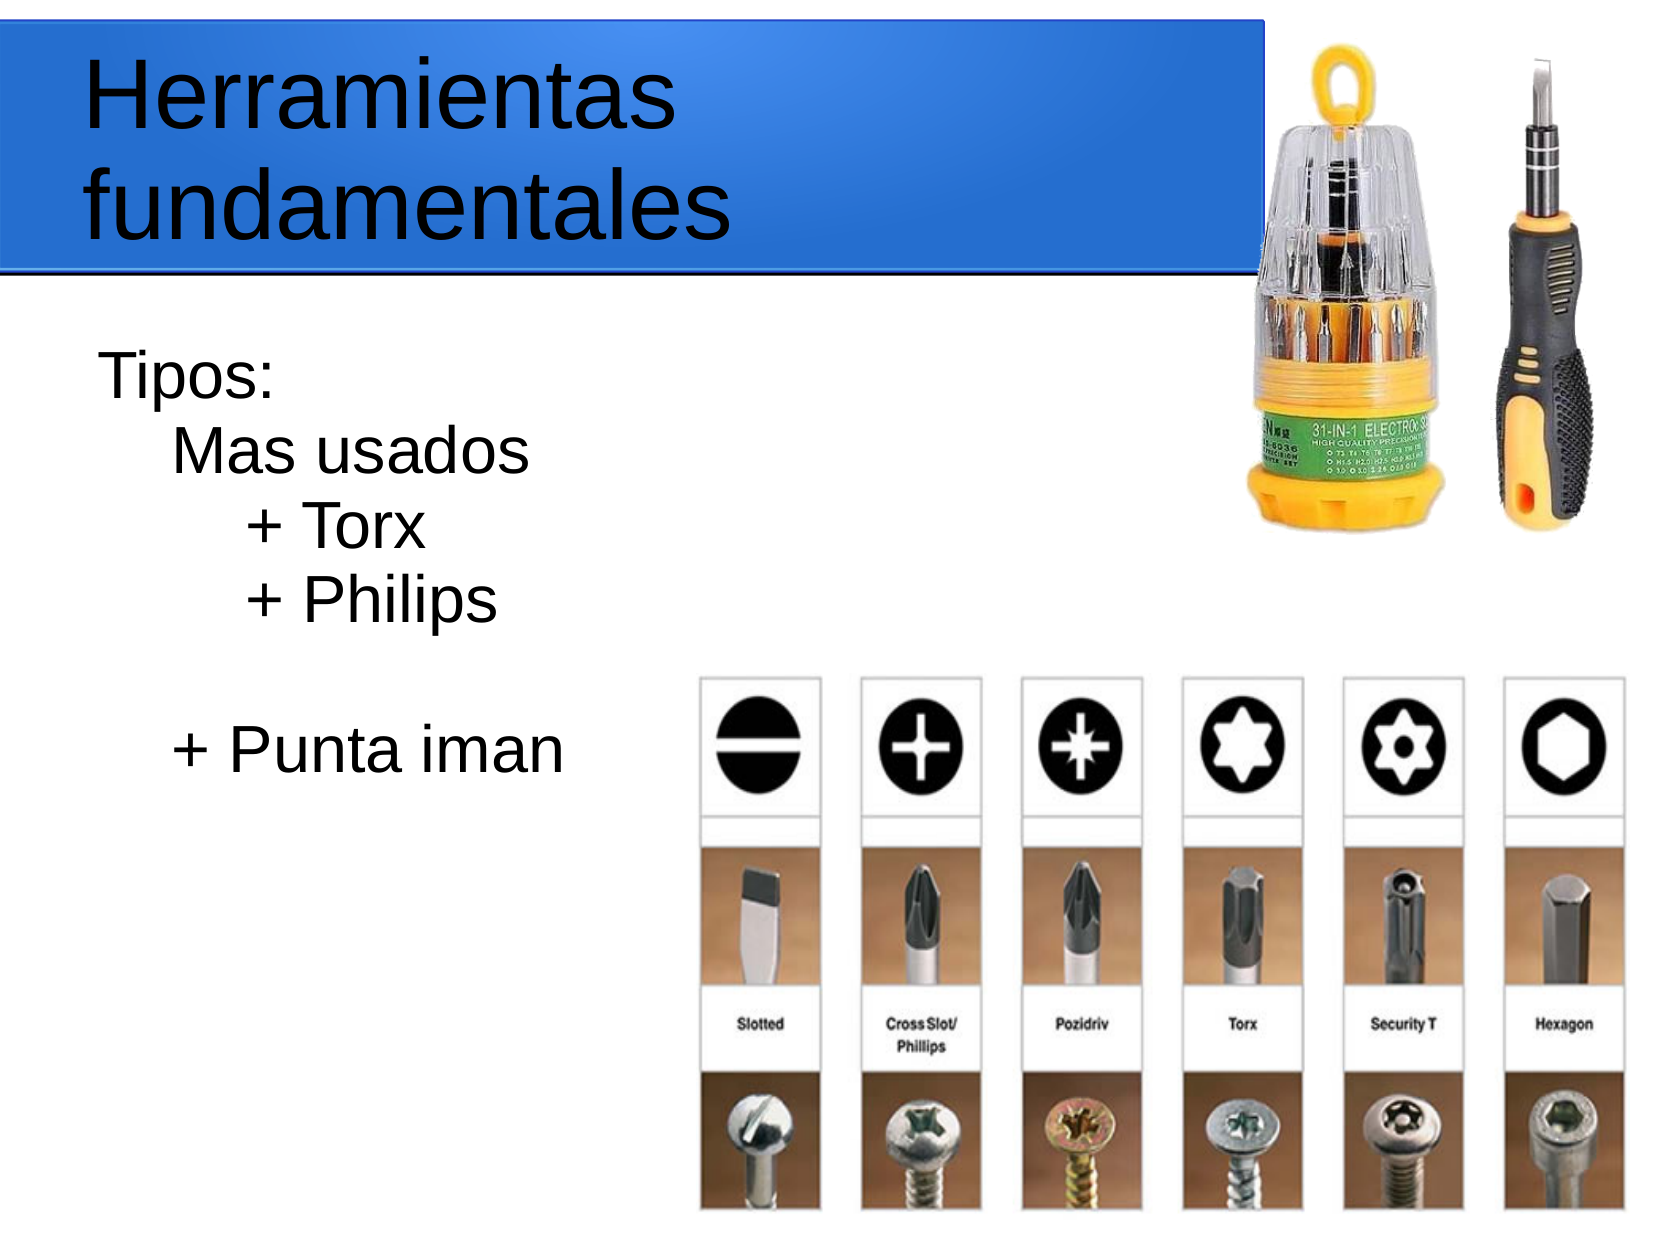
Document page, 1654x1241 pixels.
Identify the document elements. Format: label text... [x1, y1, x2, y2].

picture [696, 673, 1630, 1223]
picture [1181, 38, 1654, 535]
text_box Tipos: Mas usados + Torx + Philips + Punta iman [82, 330, 591, 863]
title Herramientas fundamentales [82, 38, 1181, 261]
